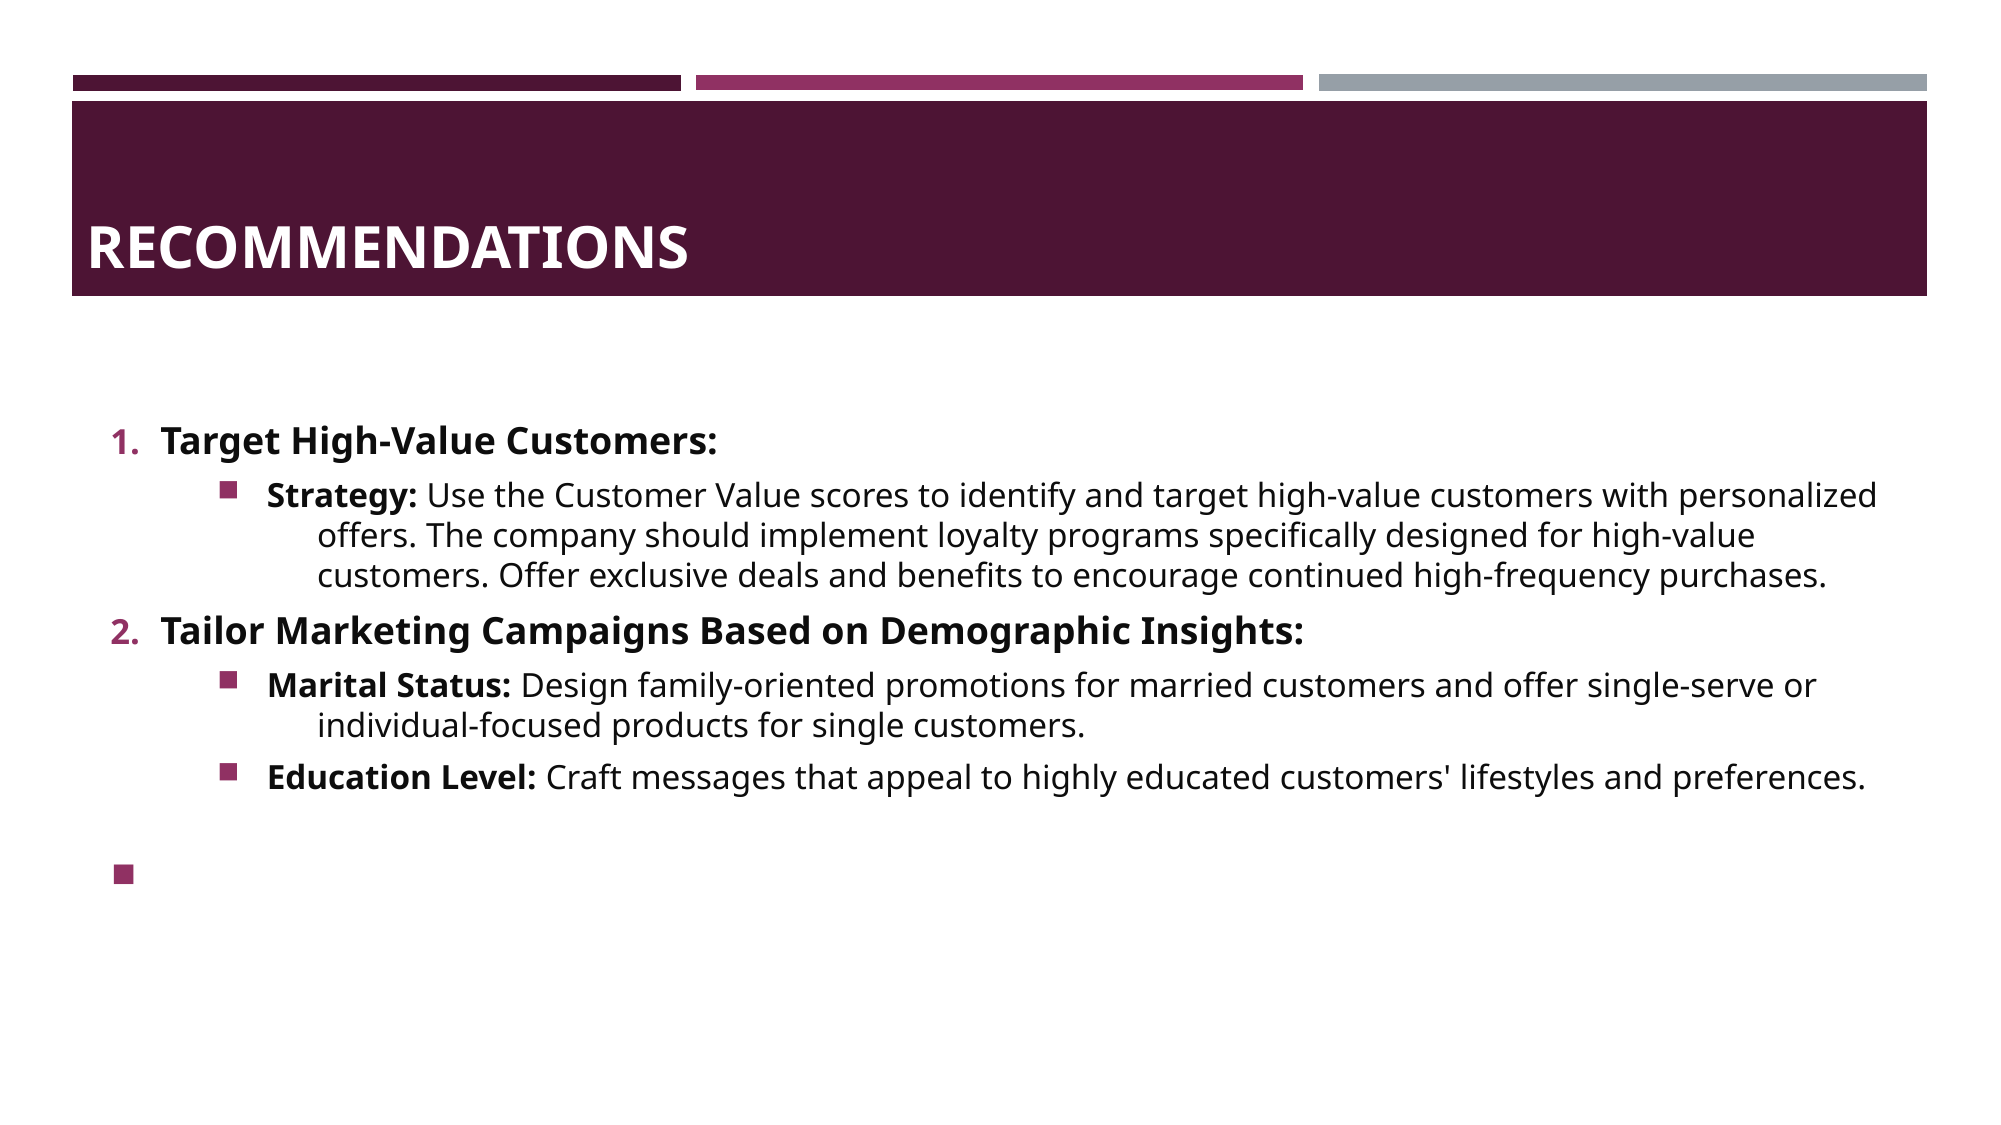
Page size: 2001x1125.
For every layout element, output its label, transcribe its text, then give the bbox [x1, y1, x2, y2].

list Target High-Value Customers: Strategy: Use the Customer Value scores to identify and target high-value customers with personalized offers. The company should implement loyalty programs specifically designed for high-value customers. Offer exclusive deals and benefits to encourage continued high-frequency purchases. Tailor Marketing Campaigns Based on Demographic Insights: Marital Status: Design family-oriented promotions for married customers and offer single-serve or individual-focused products for single customers. Education Level: Craft messages that appeal to highly educated customers' lifestyles and preferences. [95, 357, 1905, 962]
title Recommendations [71, 191, 1882, 358]
